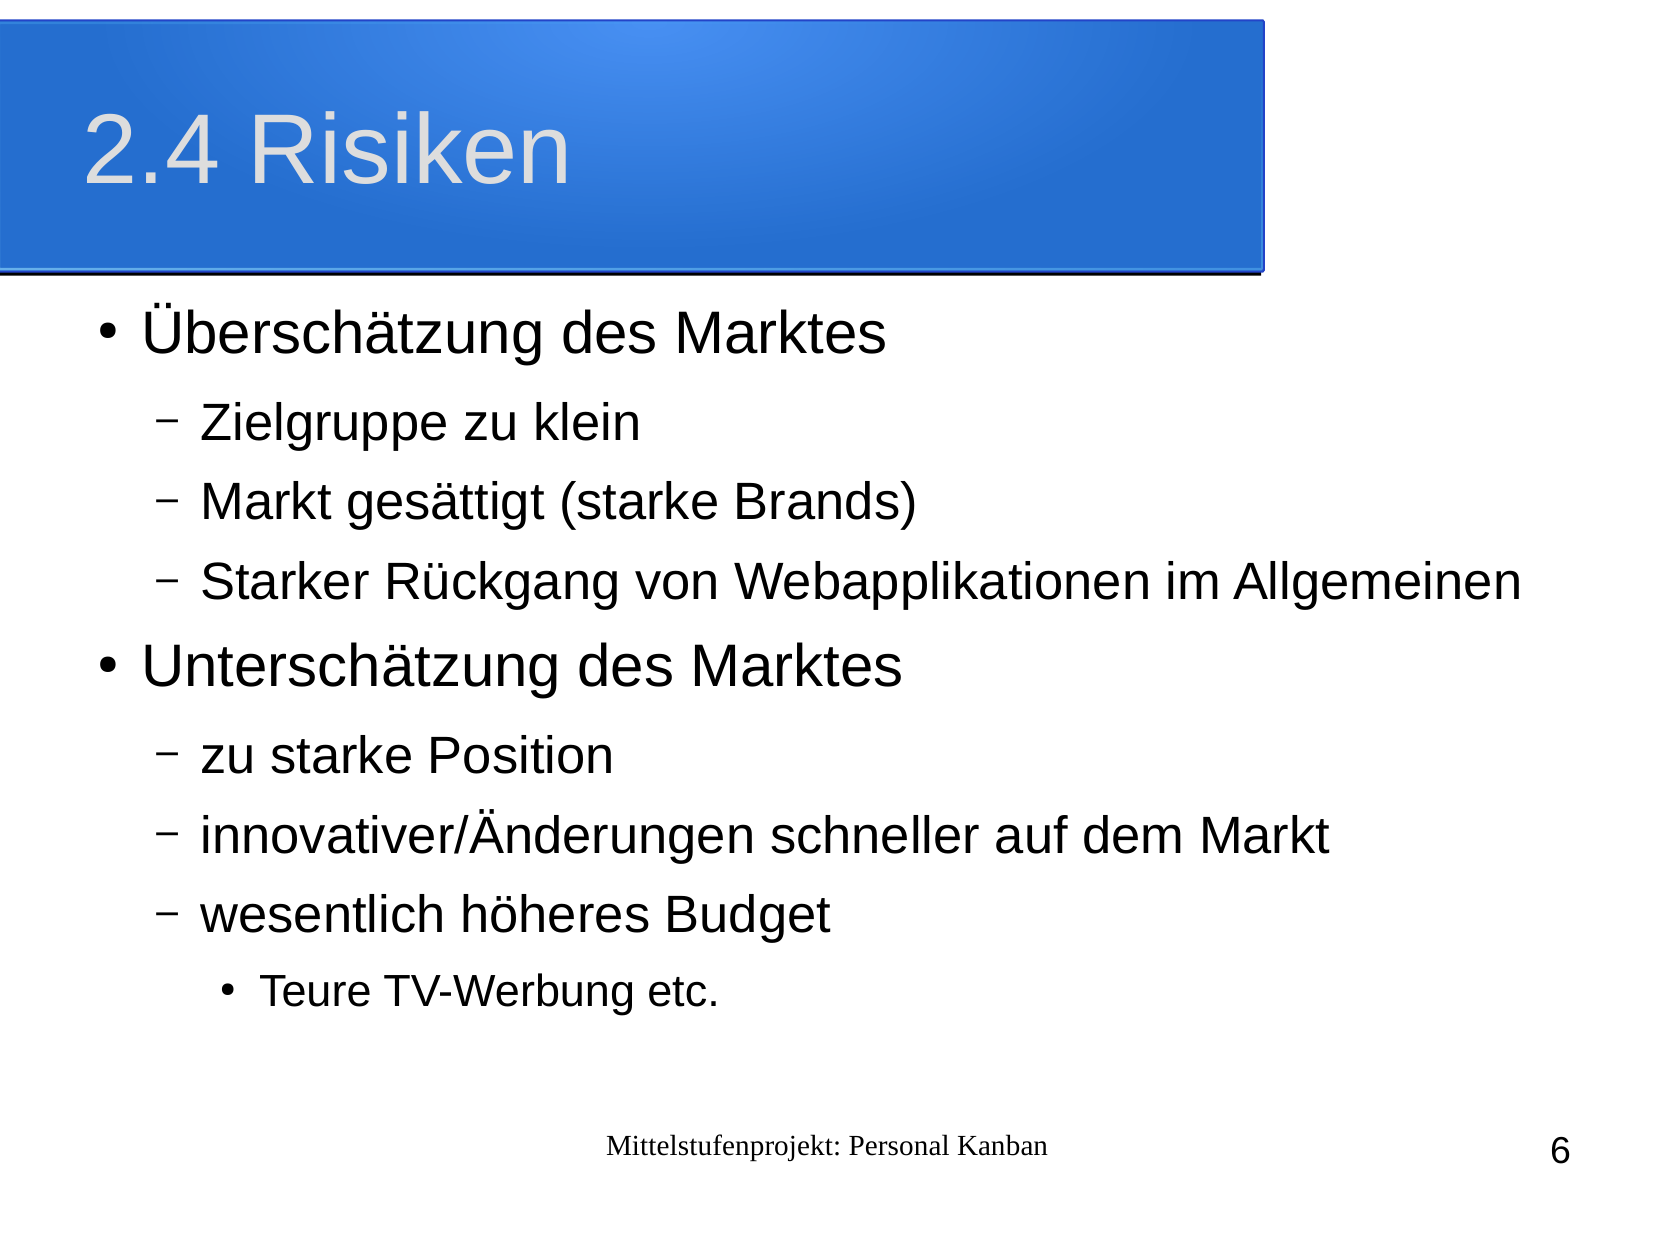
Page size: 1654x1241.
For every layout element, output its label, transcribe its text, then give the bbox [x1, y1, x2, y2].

text_box 6 [1535, 1122, 1654, 1194]
title 2.4 Risiken [82, 47, 1235, 252]
list Überschätzung des Marktes Zielgruppe zu klein Markt gesättigt (starke Brands) Starker Rückgang von Webapplikationen im Allgemeinen Unterschätzung des Marktes zu starke Position innovativer/Änderungen schneller auf dem Markt wesentlich höheres Budget Teure TV-Werbung etc. [82, 299, 1571, 1019]
